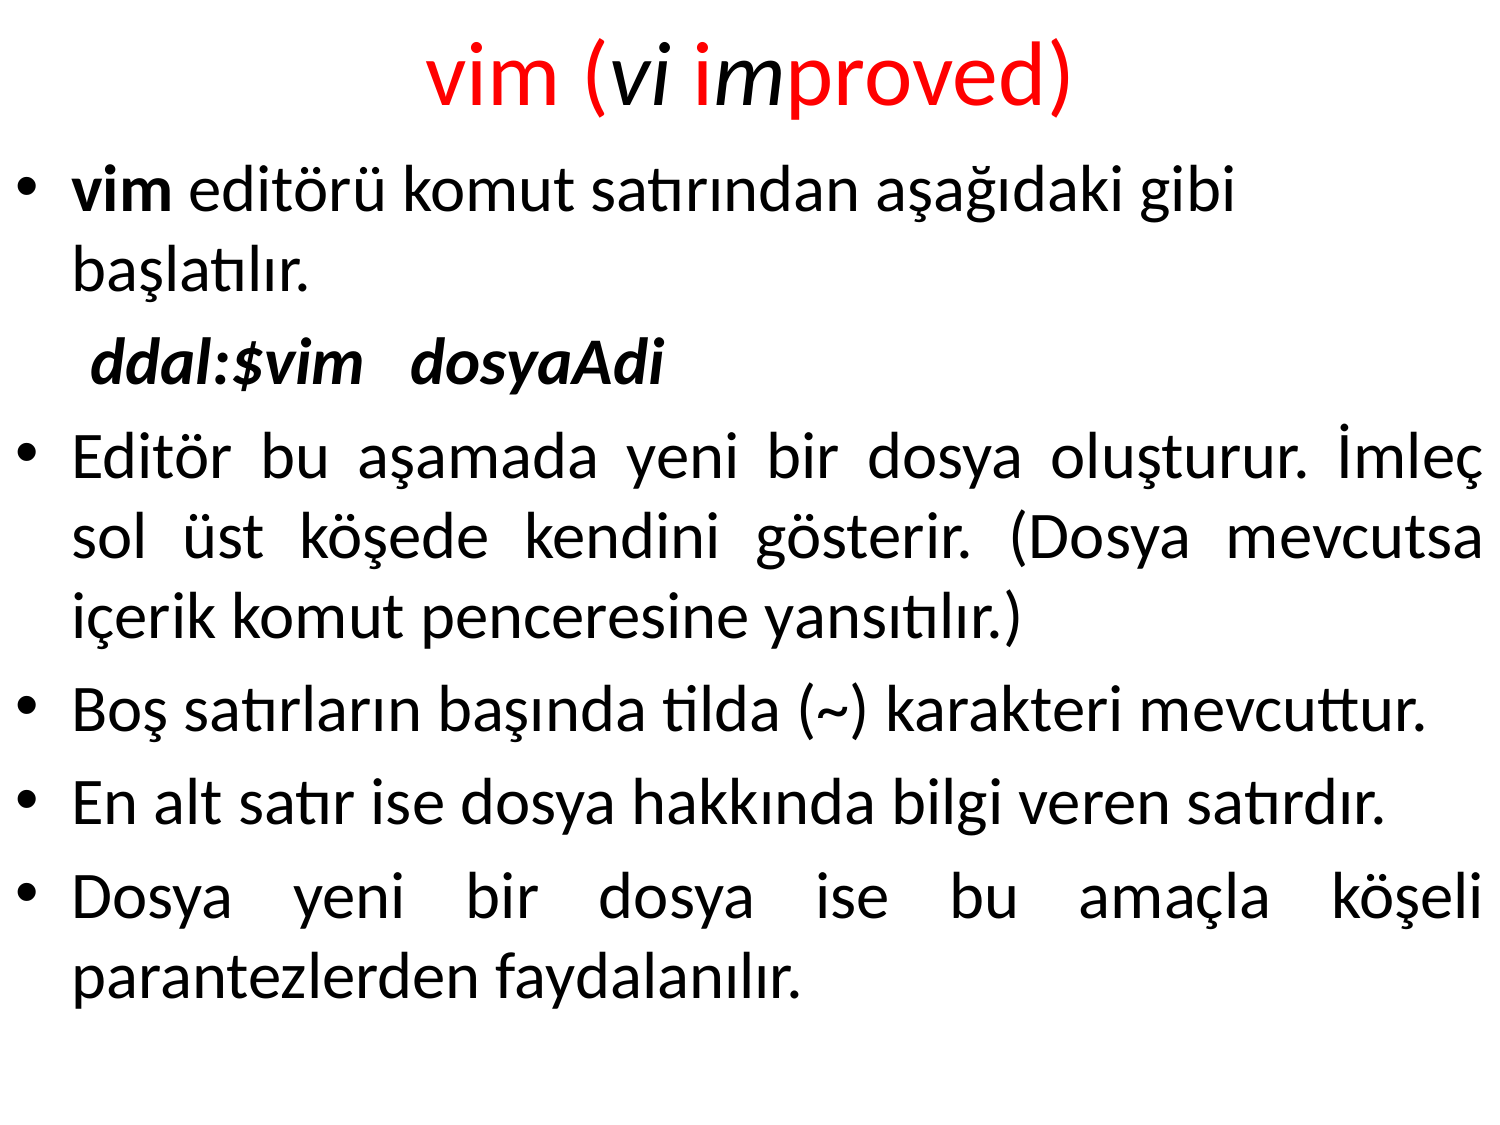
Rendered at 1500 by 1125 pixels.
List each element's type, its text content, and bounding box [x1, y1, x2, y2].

title vim (vi improved) [0, 0, 1500, 137]
list vim editörü komut satırından aşağıdaki gibi başlatılır. ddal:$vim dosyaAdi Editör bu aşamada yeni bir dosya oluşturur. İmleç sol üst köşede kendini gösterir. (Dosya mevcutsa içerik komut penceresine yansıtılır.) Boş satırların başında tilda (~) karakteri mevcuttur. En alt satır ise dosya hakkında bilgi veren satırdır. Dosya yeni bir dosya ise bu amaçla köşeli parantezlerden faydalanılır. [0, 137, 1500, 1125]
